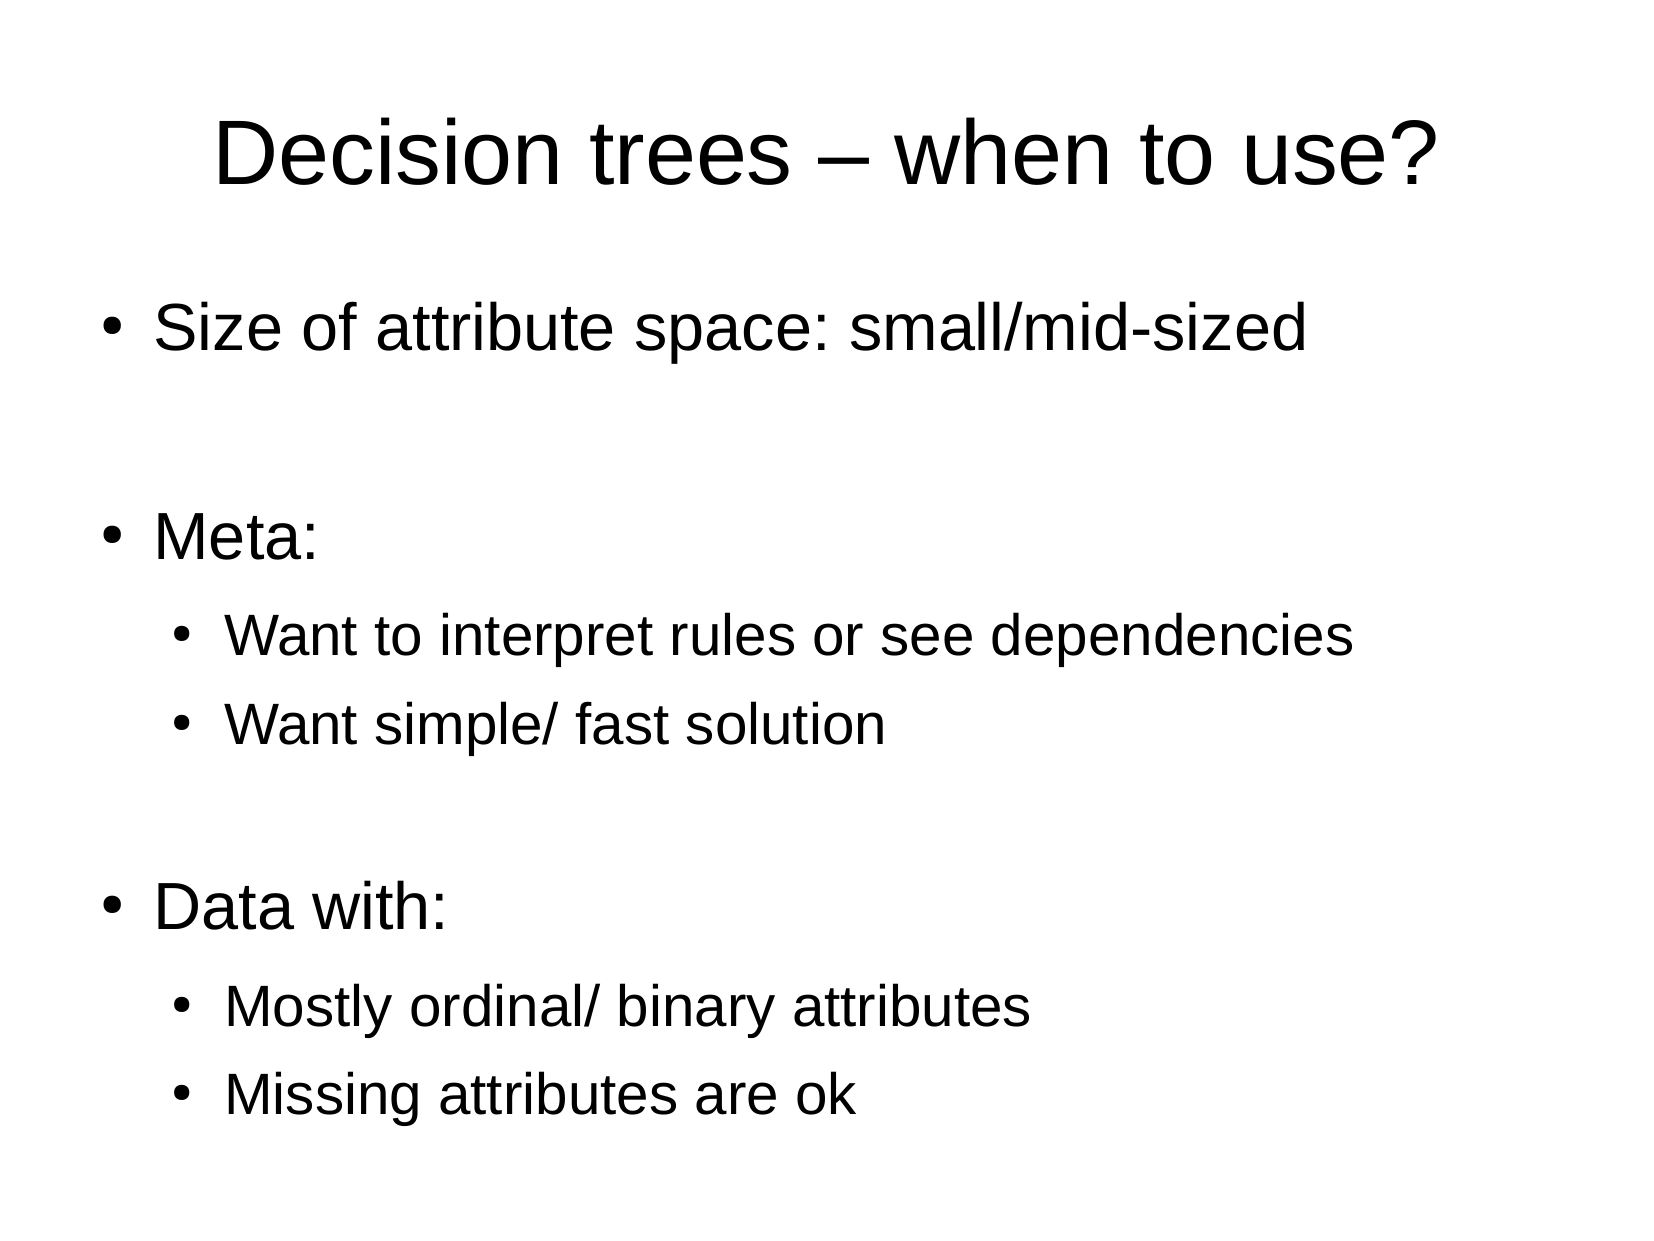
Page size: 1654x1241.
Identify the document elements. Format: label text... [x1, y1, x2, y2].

list Size of attribute space: small/mid-sized Meta: Want to interpret rules or see dependencies Want simple/ fast solution Data with: Mostly ordinal/ binary attributes Missing attributes are ok [82, 290, 1571, 1109]
title Decision trees – when to use? [82, 49, 1571, 257]
